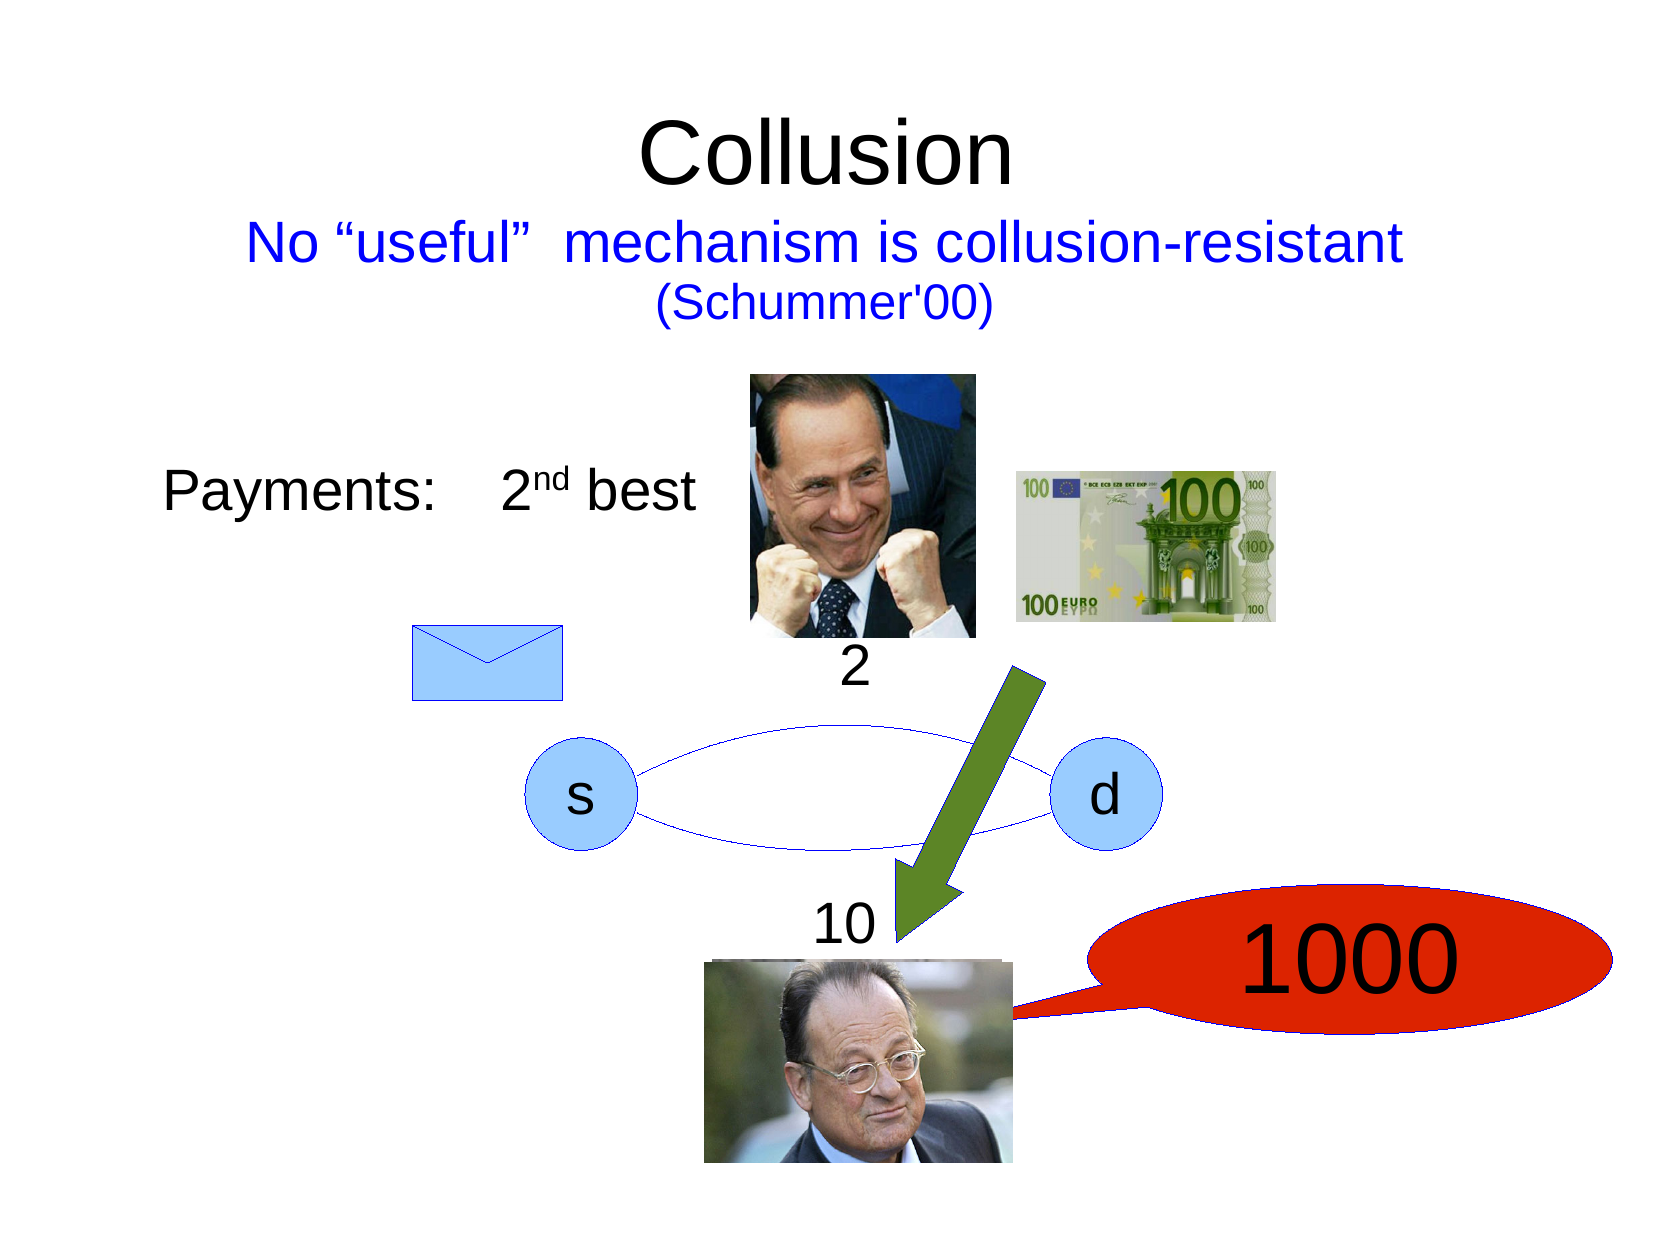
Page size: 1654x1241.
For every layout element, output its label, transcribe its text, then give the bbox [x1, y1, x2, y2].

picture [704, 959, 1013, 1163]
text_box d [1049, 737, 1163, 851]
text_box 1000 [1013, 884, 1613, 1035]
text_box No “useful” mechanism is collusion-resistant (Schummer'00) [225, 201, 1426, 338]
text_box Payments: [75, 450, 526, 713]
text_box 2nd best [410, 450, 788, 533]
text_box [895, 665, 1046, 943]
picture [750, 374, 976, 638]
picture [1016, 471, 1276, 622]
text_box [526, 625, 563, 701]
text_box s [524, 737, 638, 851]
text_box 2 [825, 638, 884, 706]
text_box 10 [787, 883, 903, 959]
title Collusion [82, 56, 1571, 250]
